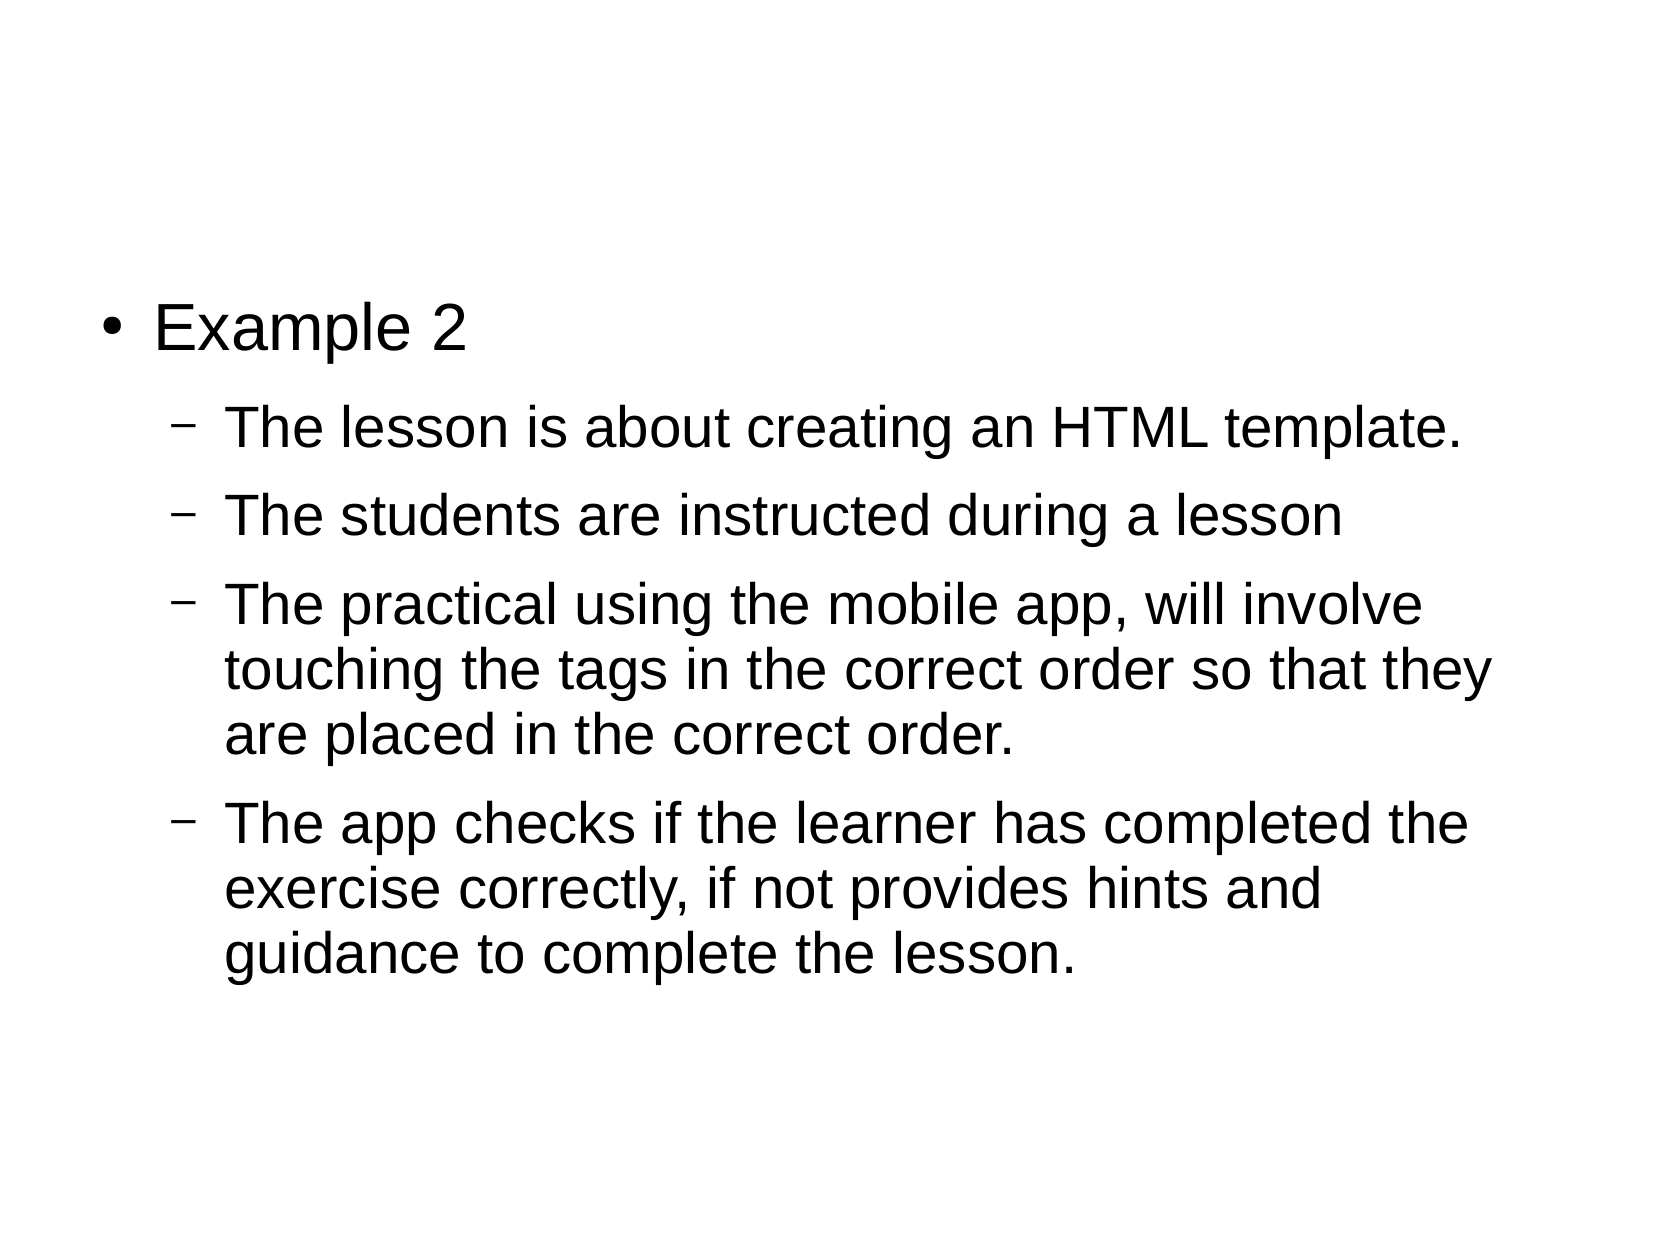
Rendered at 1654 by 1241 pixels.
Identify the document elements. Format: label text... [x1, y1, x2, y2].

list Example 2 The lesson is about creating an HTML template. The students are instructed during a lesson The practical using the mobile app, will involve touching the tags in the correct order so that they are placed in the correct order. The app checks if the learner has completed the exercise correctly, if not provides hints and guidance to complete the lesson. [82, 290, 1571, 1010]
